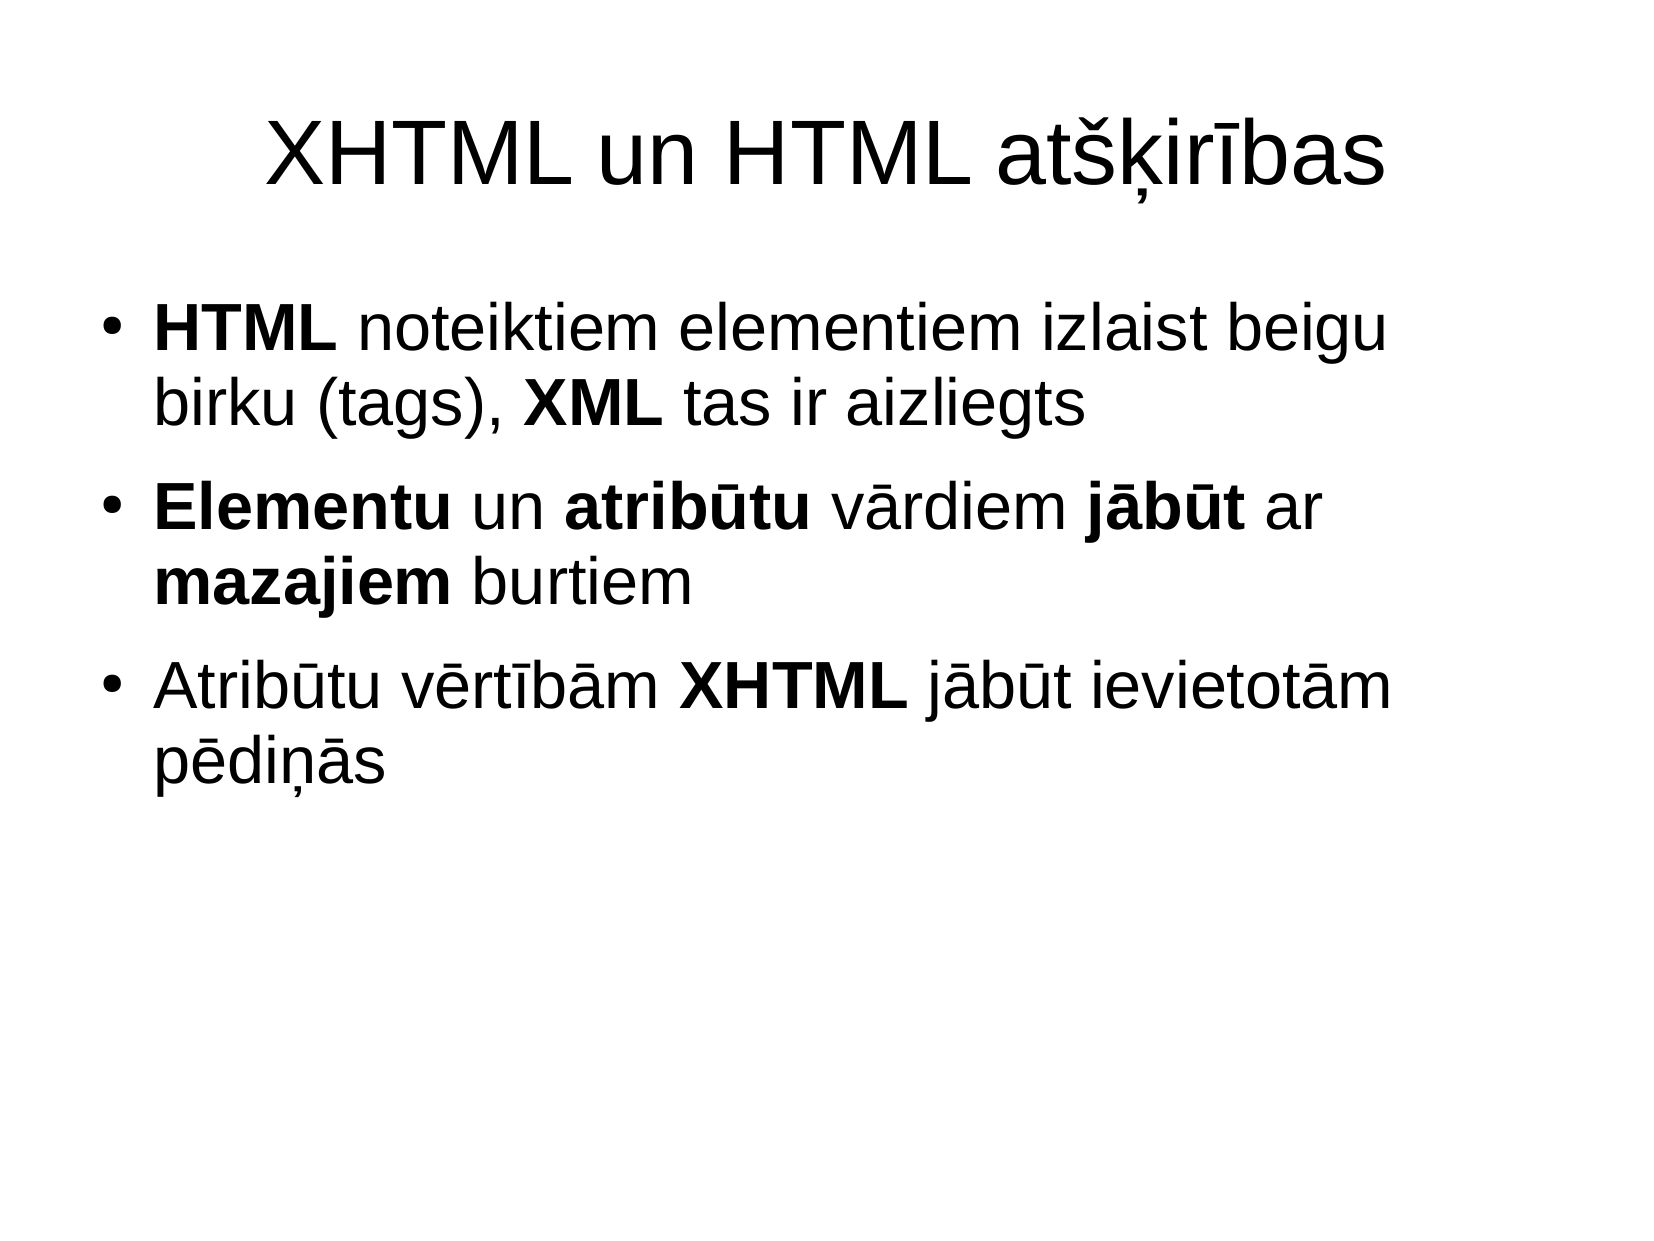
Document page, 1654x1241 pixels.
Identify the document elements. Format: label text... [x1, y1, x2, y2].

title XHTML un HTML atšķirības [82, 49, 1571, 257]
list HTML noteiktiem elementiem izlaist beigu birku (tags), XML tas ir aizliegts Elementu un atribūtu vārdiem jābūt ar mazajiem burtiem Atribūtu vērtībām XHTML jābūt ievietotām pēdiņās [82, 290, 1538, 1010]
